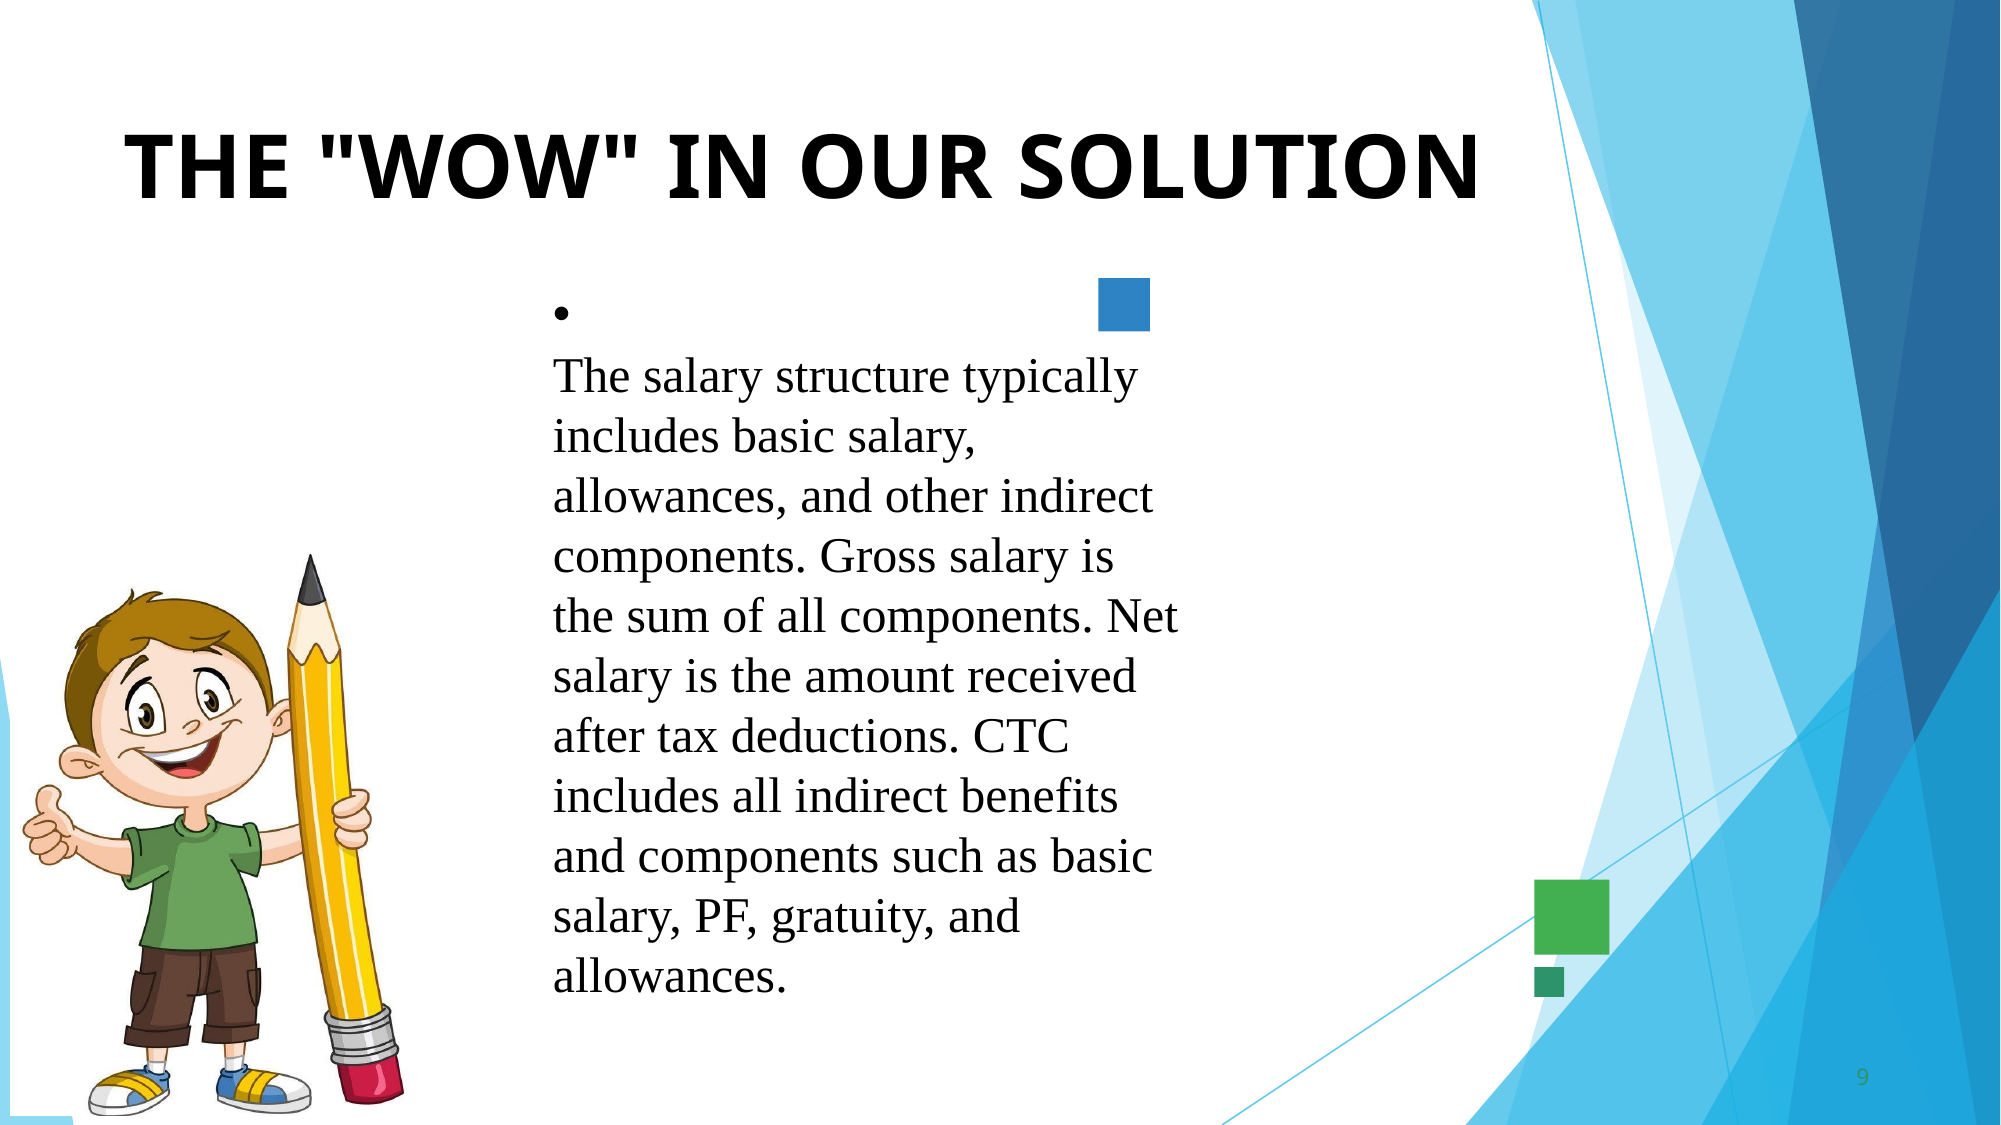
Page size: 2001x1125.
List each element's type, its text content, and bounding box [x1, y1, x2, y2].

text_box The salary structure typically includes basic salary, allowances, and other indirect components. Gross salary is the sum of all components. Net salary is the amount received after tax deductions. CTC includes all indirect benefits and components such as basic salary, PF, gratuity, and allowances. [537, 275, 1202, 1018]
title THE "WOW" IN OUR SOLUTION [121, 107, 1513, 218]
text_box [1534, 879, 1610, 955]
text_box [1849, 1061, 1888, 1094]
picture [10, 554, 416, 1116]
text_box [1534, 967, 1565, 997]
